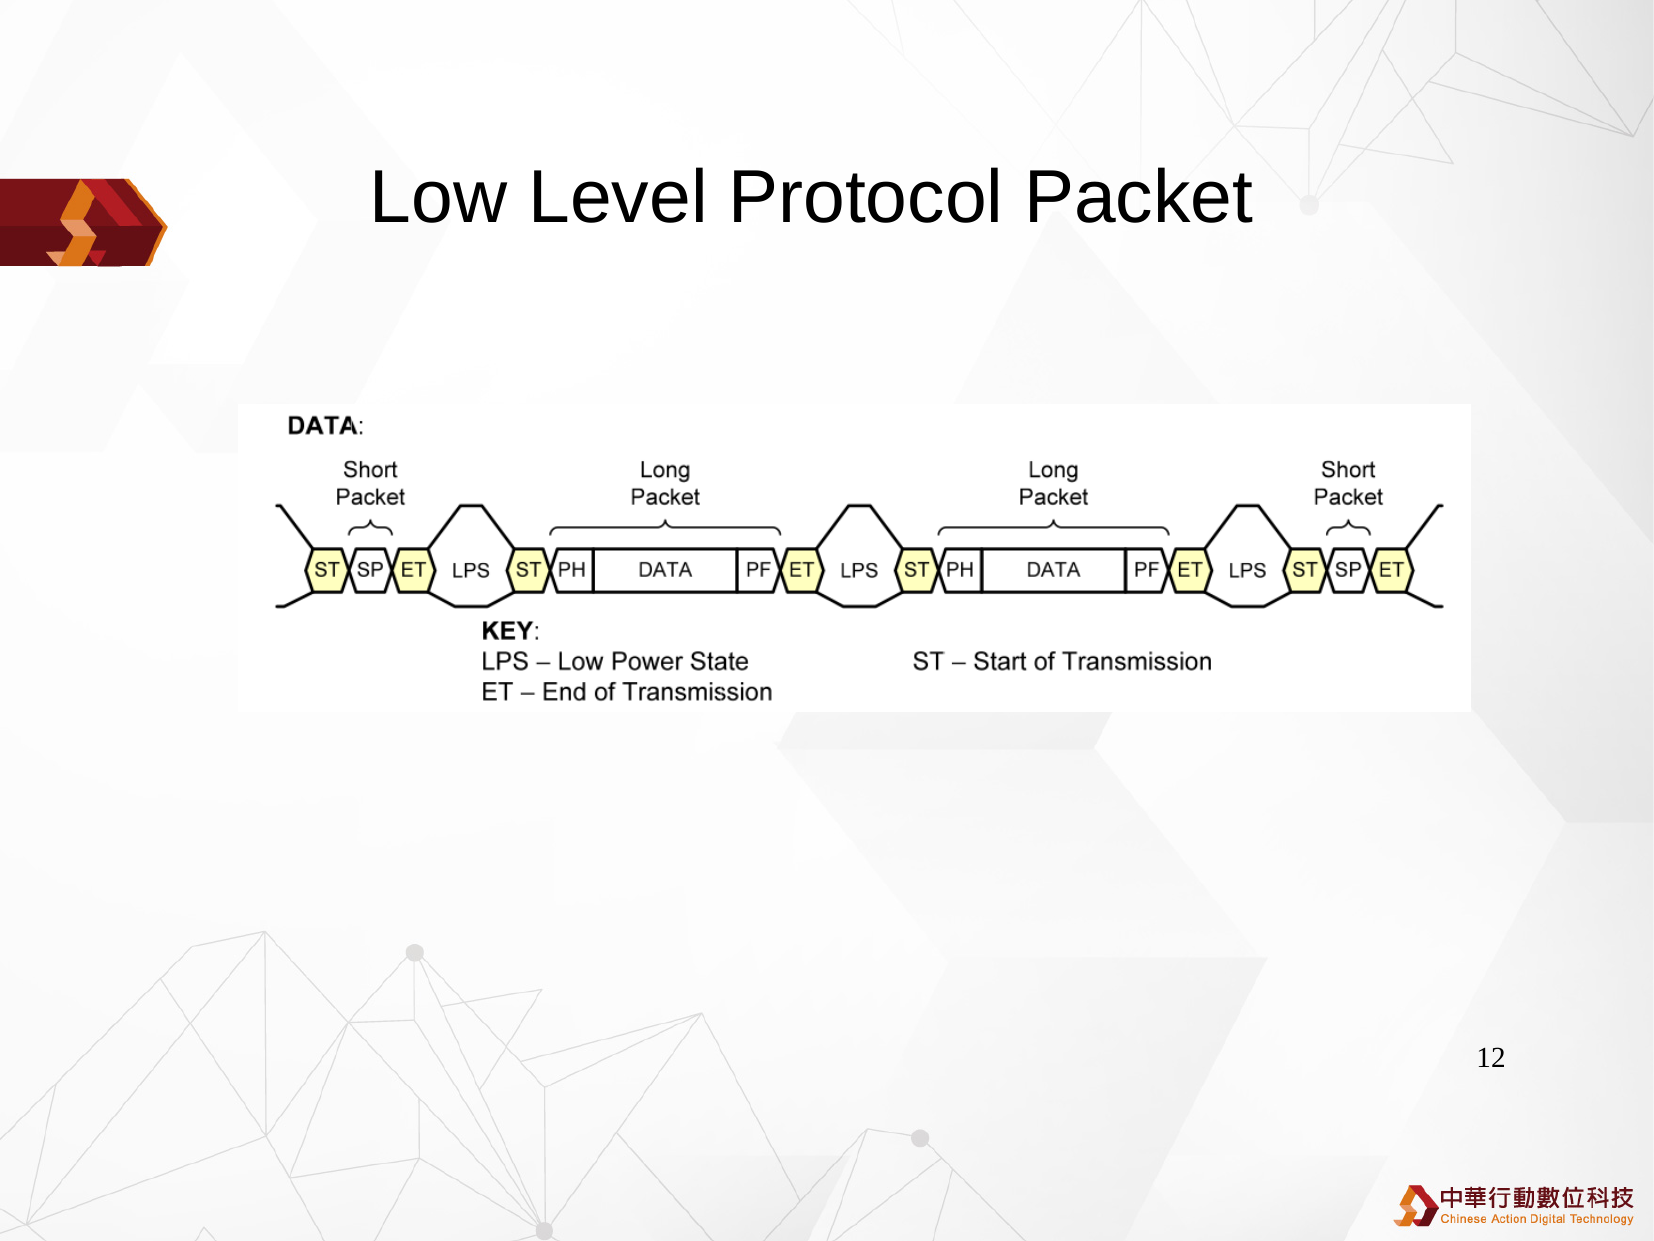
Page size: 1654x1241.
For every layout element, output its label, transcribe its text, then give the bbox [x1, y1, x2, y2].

picture [0, 0, 1654, 1241]
title Low Level Protocol Packet [118, 112, 1506, 281]
